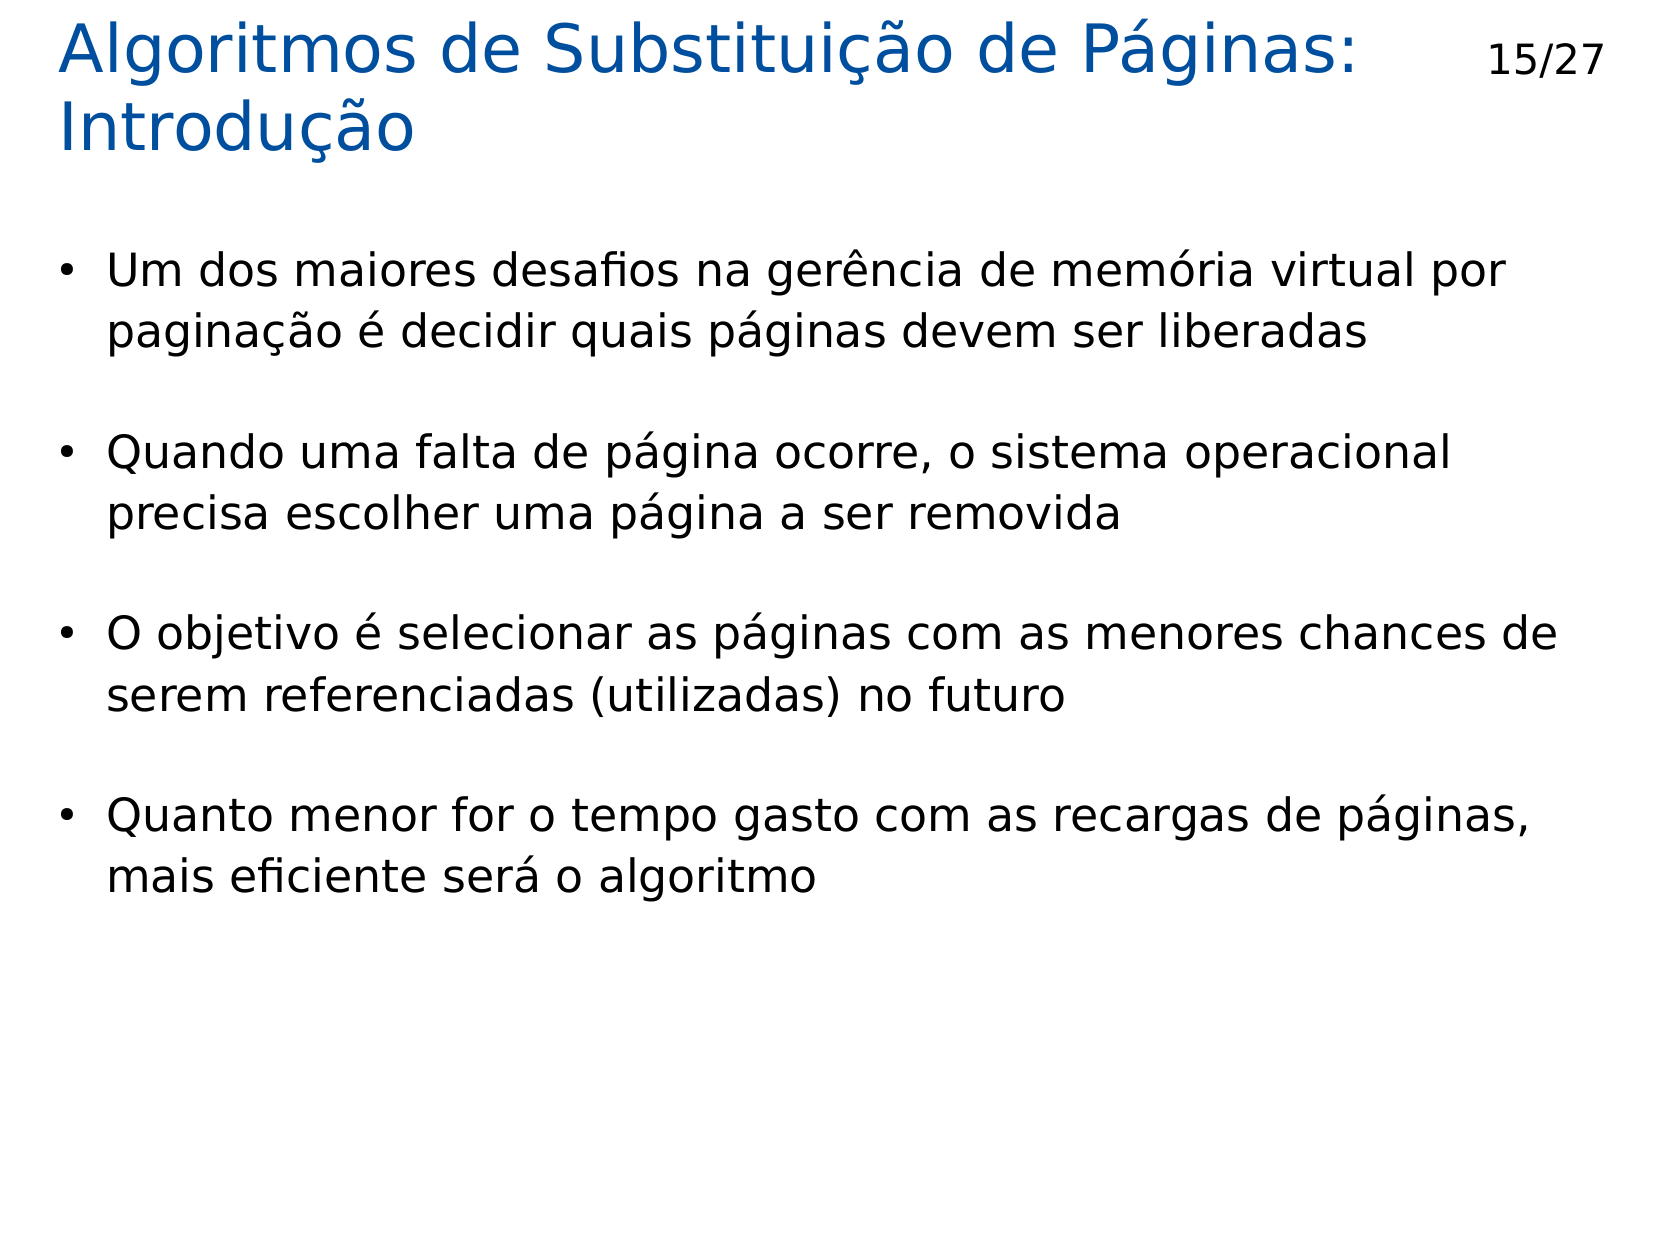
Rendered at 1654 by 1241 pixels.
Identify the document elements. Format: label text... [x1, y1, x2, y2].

title Algoritmos de Substituição de Páginas: Introdução [59, 10, 1506, 167]
list Um dos maiores desafios na gerência de memória virtual por paginação é decidir quais páginas devem ser liberadas Quando uma falta de página ocorre, o sistema operacional precisa escolher uma página a ser removida O objetivo é selecionar as páginas com as menores chances de serem referenciadas (utilizadas) no futuro Quanto menor for o tempo gasto com as recargas de páginas, mais eficiente será o algoritmo [59, 236, 1595, 1211]
